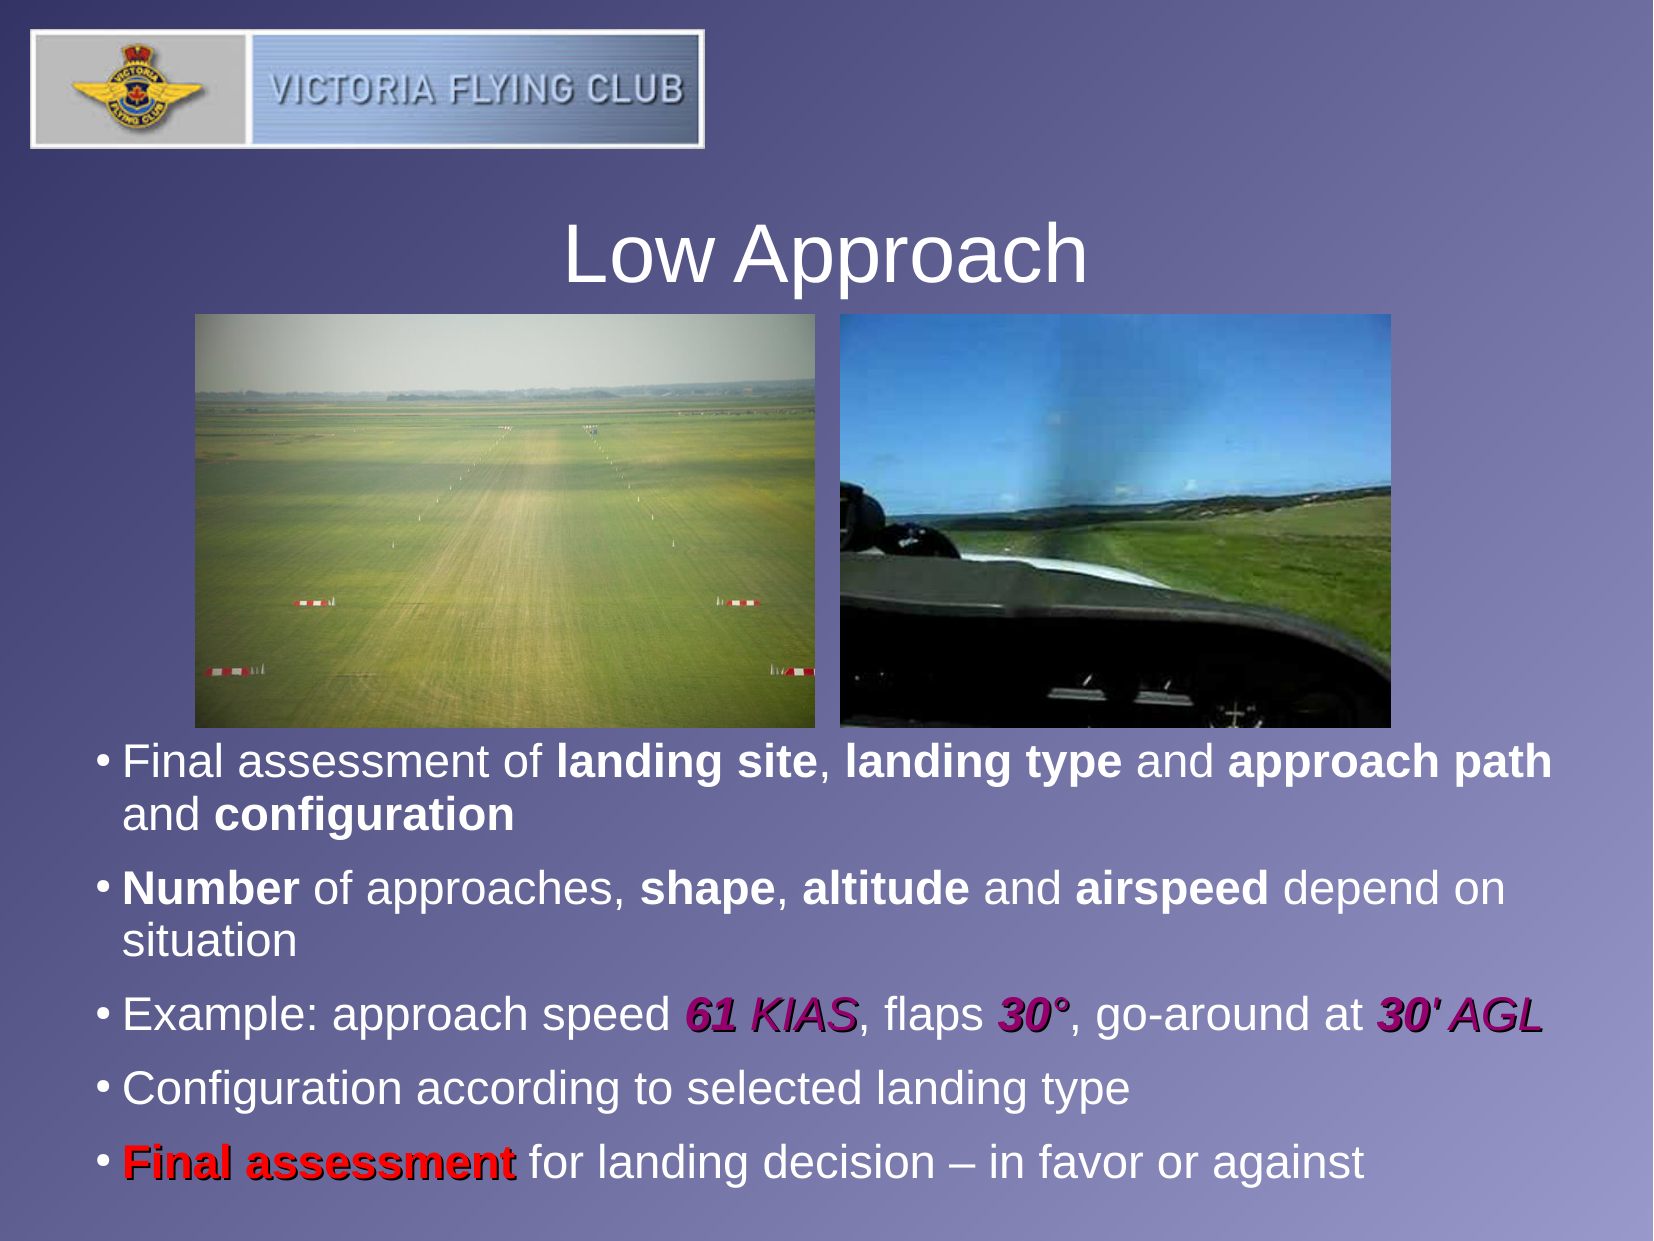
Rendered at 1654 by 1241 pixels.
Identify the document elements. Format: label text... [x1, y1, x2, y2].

picture [840, 314, 1391, 728]
title Low Approach [82, 150, 1571, 358]
picture [195, 314, 815, 728]
picture [30, 29, 705, 149]
list Final assessment of landing site, landing type and approach path and configuration Number of approaches, shape, altitude and airspeed depend on situation Example: approach speed 61 KIAS, flaps 30°, go-around at 30' AGL Configuration according to selected landing type Final assessment for landing decision – in favor or against [82, 735, 1571, 1201]
